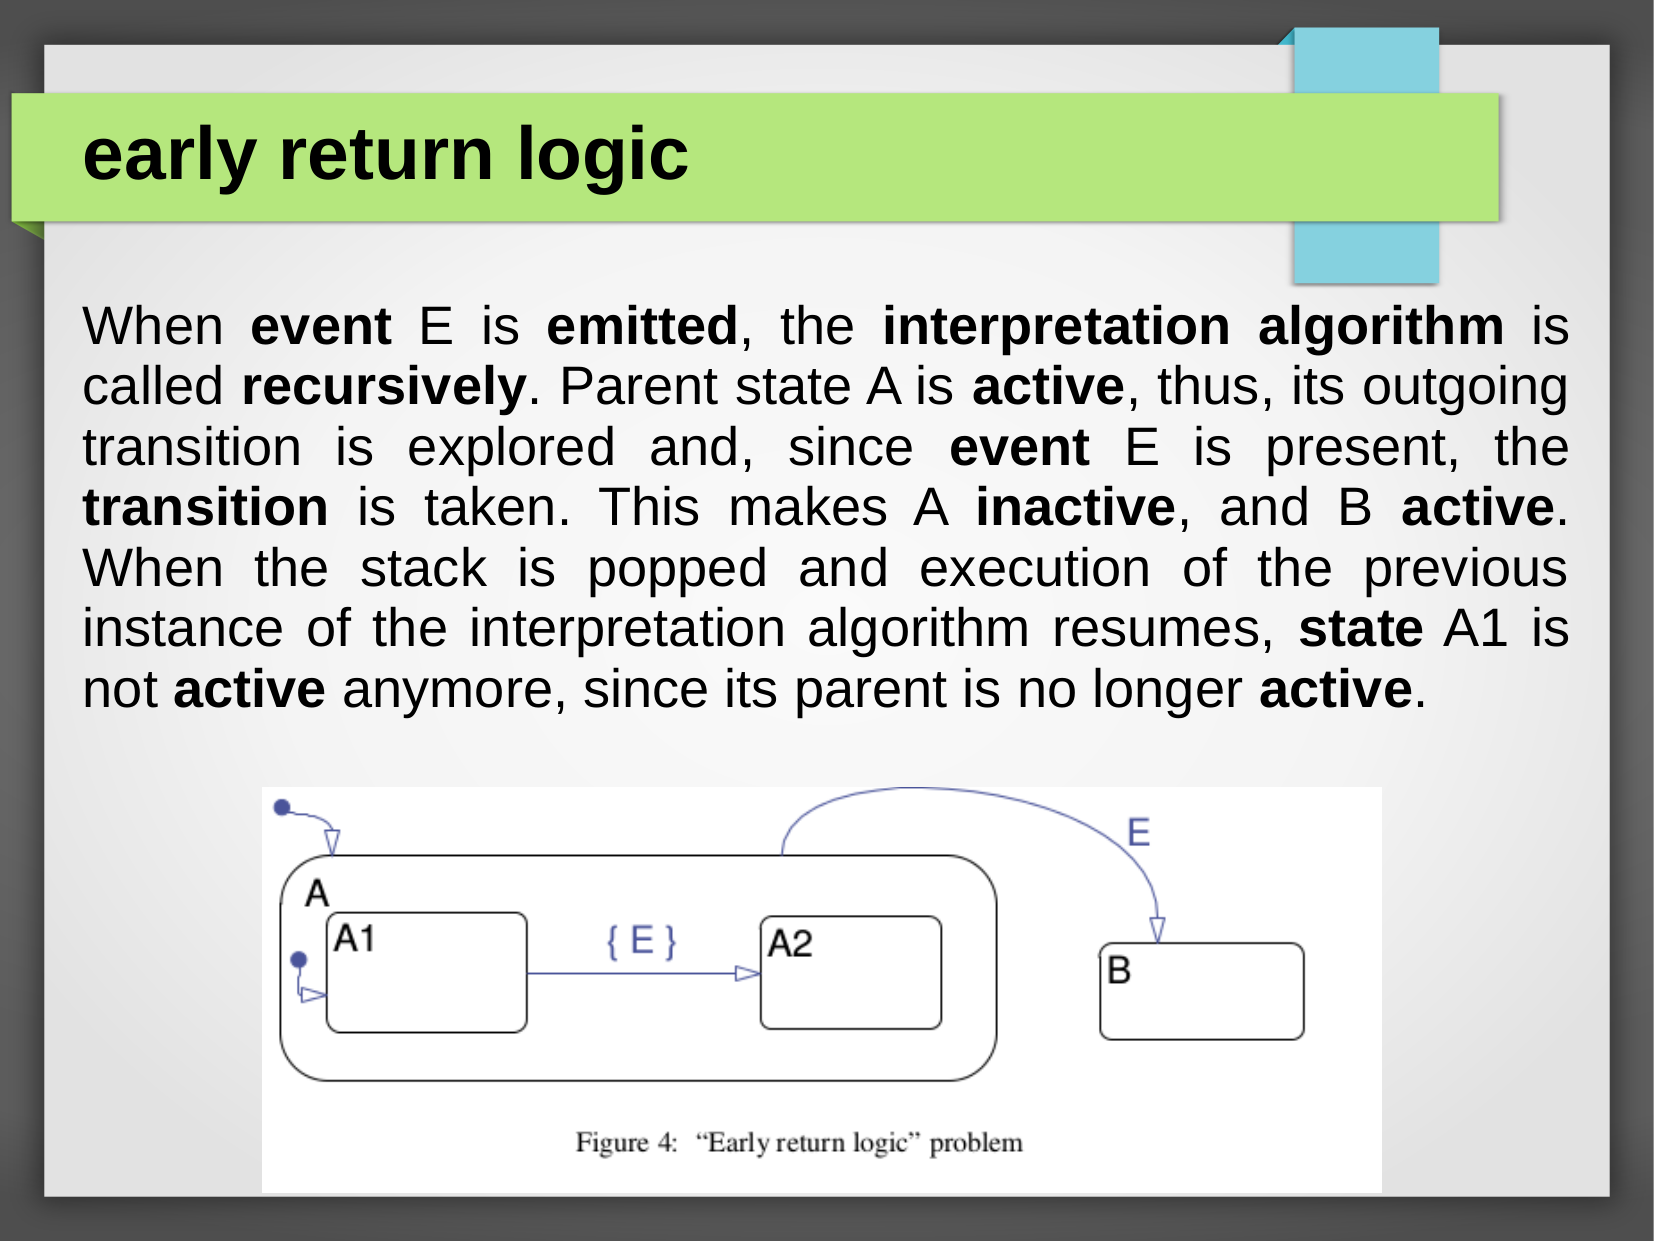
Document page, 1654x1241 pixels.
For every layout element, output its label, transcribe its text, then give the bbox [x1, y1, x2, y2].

list When event E is emitted, the interpretation algorithm is called recursively. Parent state A is active, thus, its outgoing transition is explored and, since event E is present, the transition is taken. This makes A inactive, and B active. When the stack is popped and execution of the previous instance of the interpretation algorithm resumes, state A1 is not active anymore, since its parent is no longer active. [82, 295, 1571, 1015]
title early return logic [82, 94, 1264, 213]
picture [0, 0, 1654, 1241]
